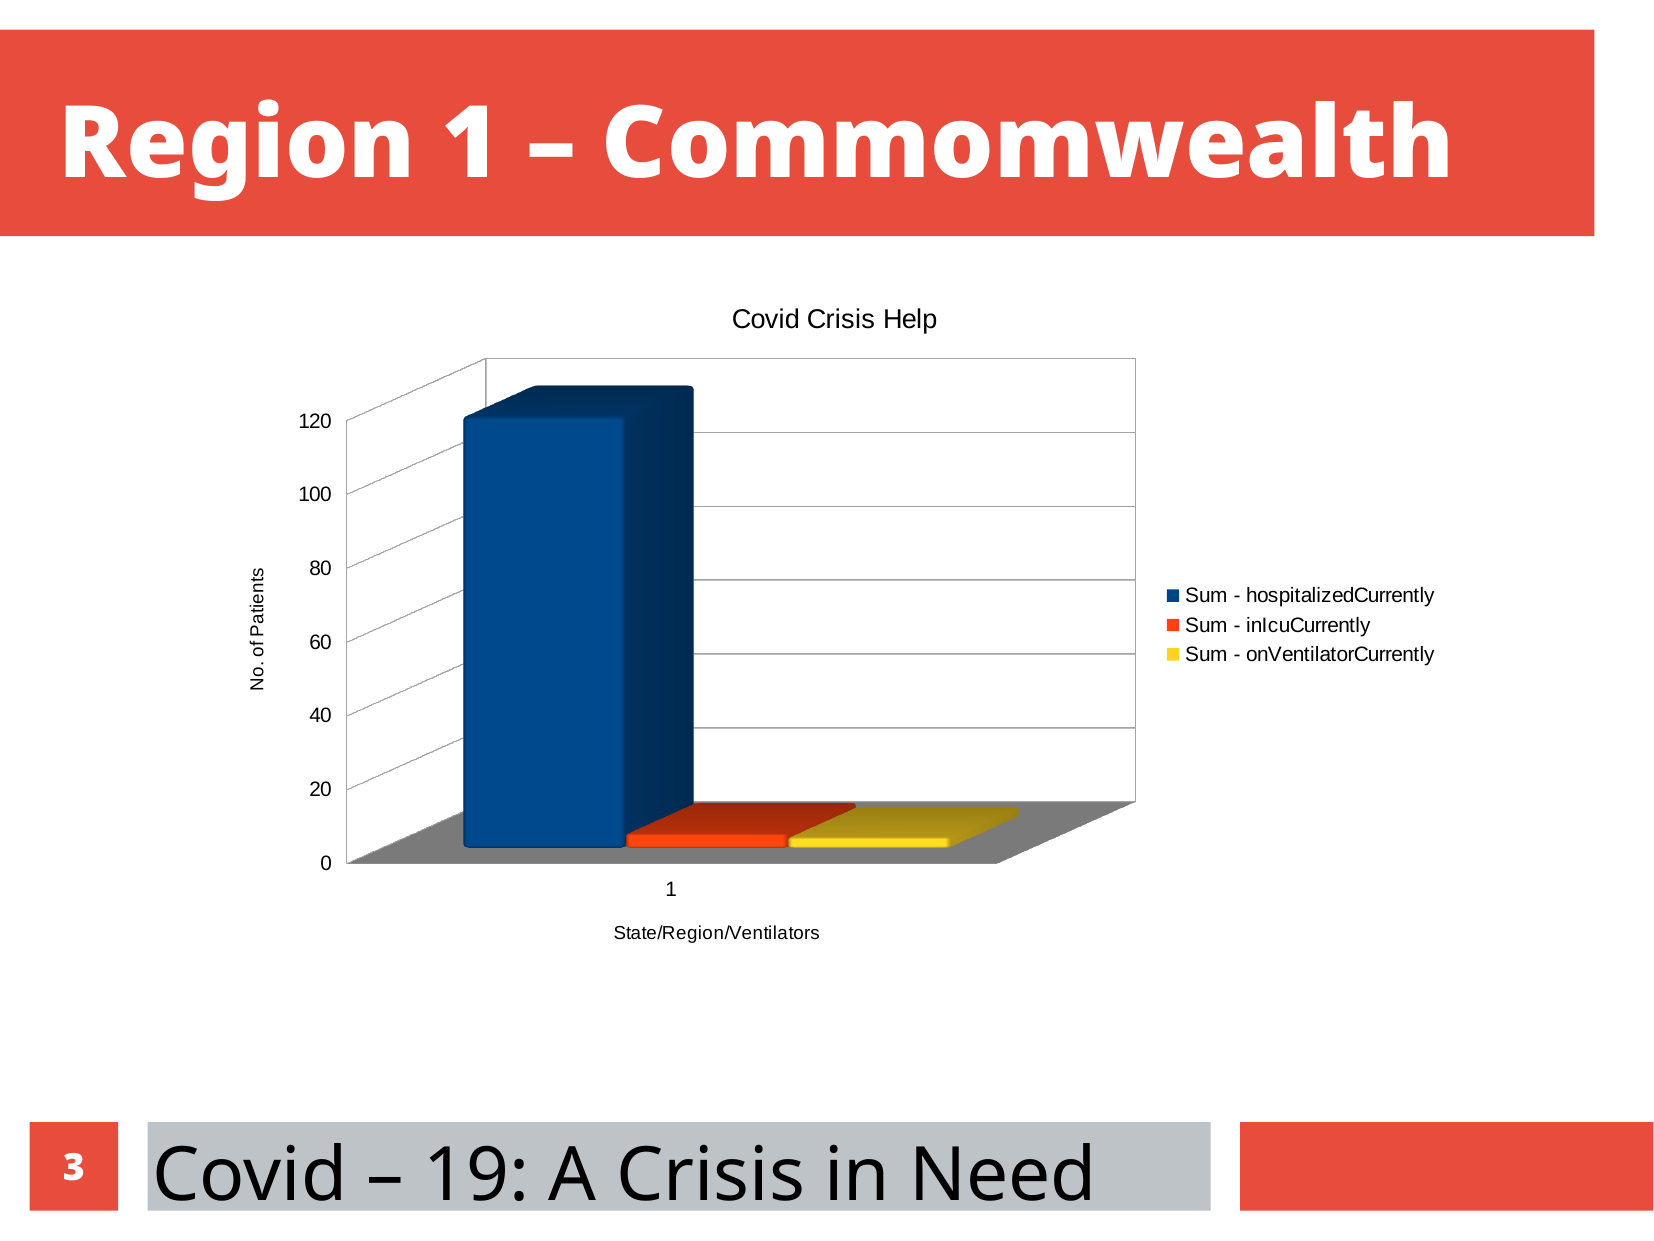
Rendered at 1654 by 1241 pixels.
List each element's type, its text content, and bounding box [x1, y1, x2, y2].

text_box Covid – 19: A Crisis in Need [137, 1112, 1276, 1241]
title Region 1 – Commomwealth [59, 59, 1595, 207]
chart [213, 275, 1455, 975]
